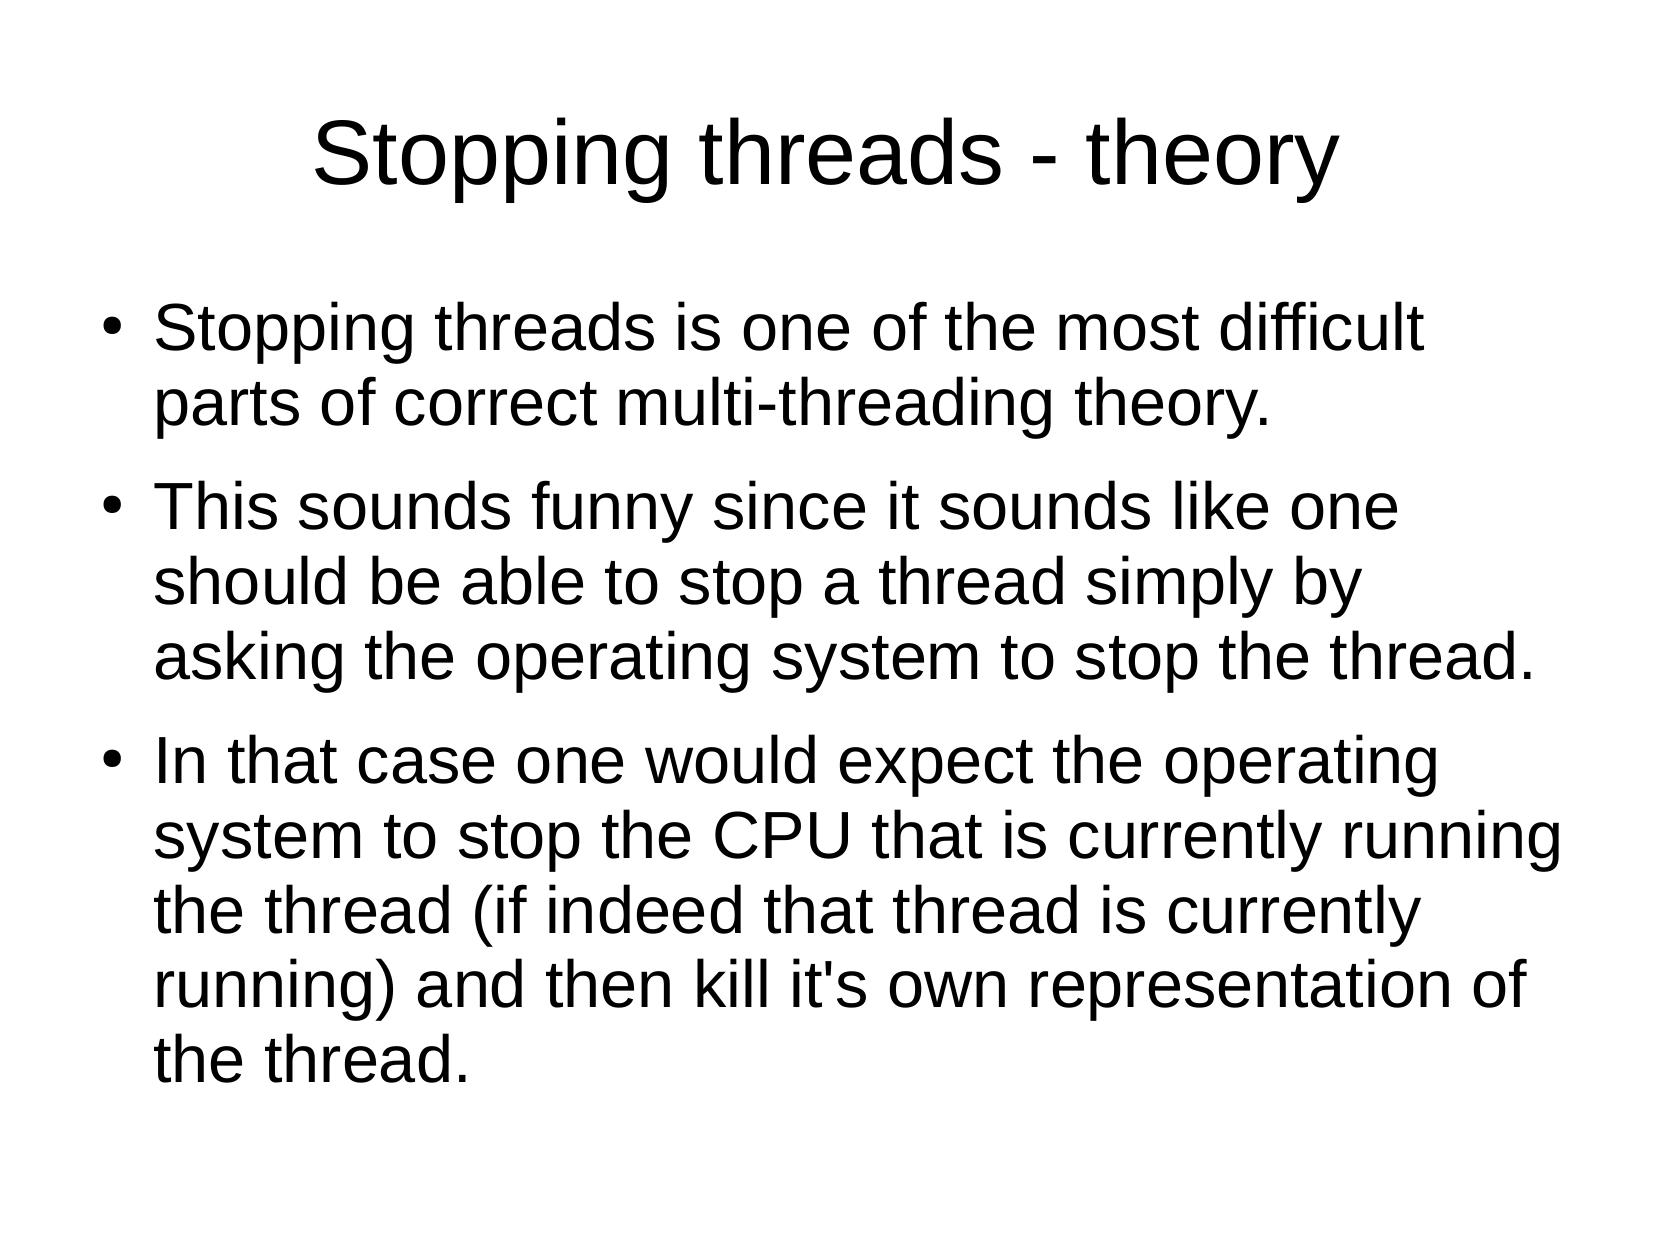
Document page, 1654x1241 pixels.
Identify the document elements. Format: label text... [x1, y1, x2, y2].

list Stopping threads is one of the most difficult parts of correct multi-threading theory. This sounds funny since it sounds like one should be able to stop a thread simply by asking the operating system to stop the thread. In that case one would expect the operating system to stop the CPU that is currently running the thread (if indeed that thread is currently running) and then kill it's own representation of the thread. [82, 290, 1571, 1109]
title Stopping threads - theory [82, 49, 1571, 257]
